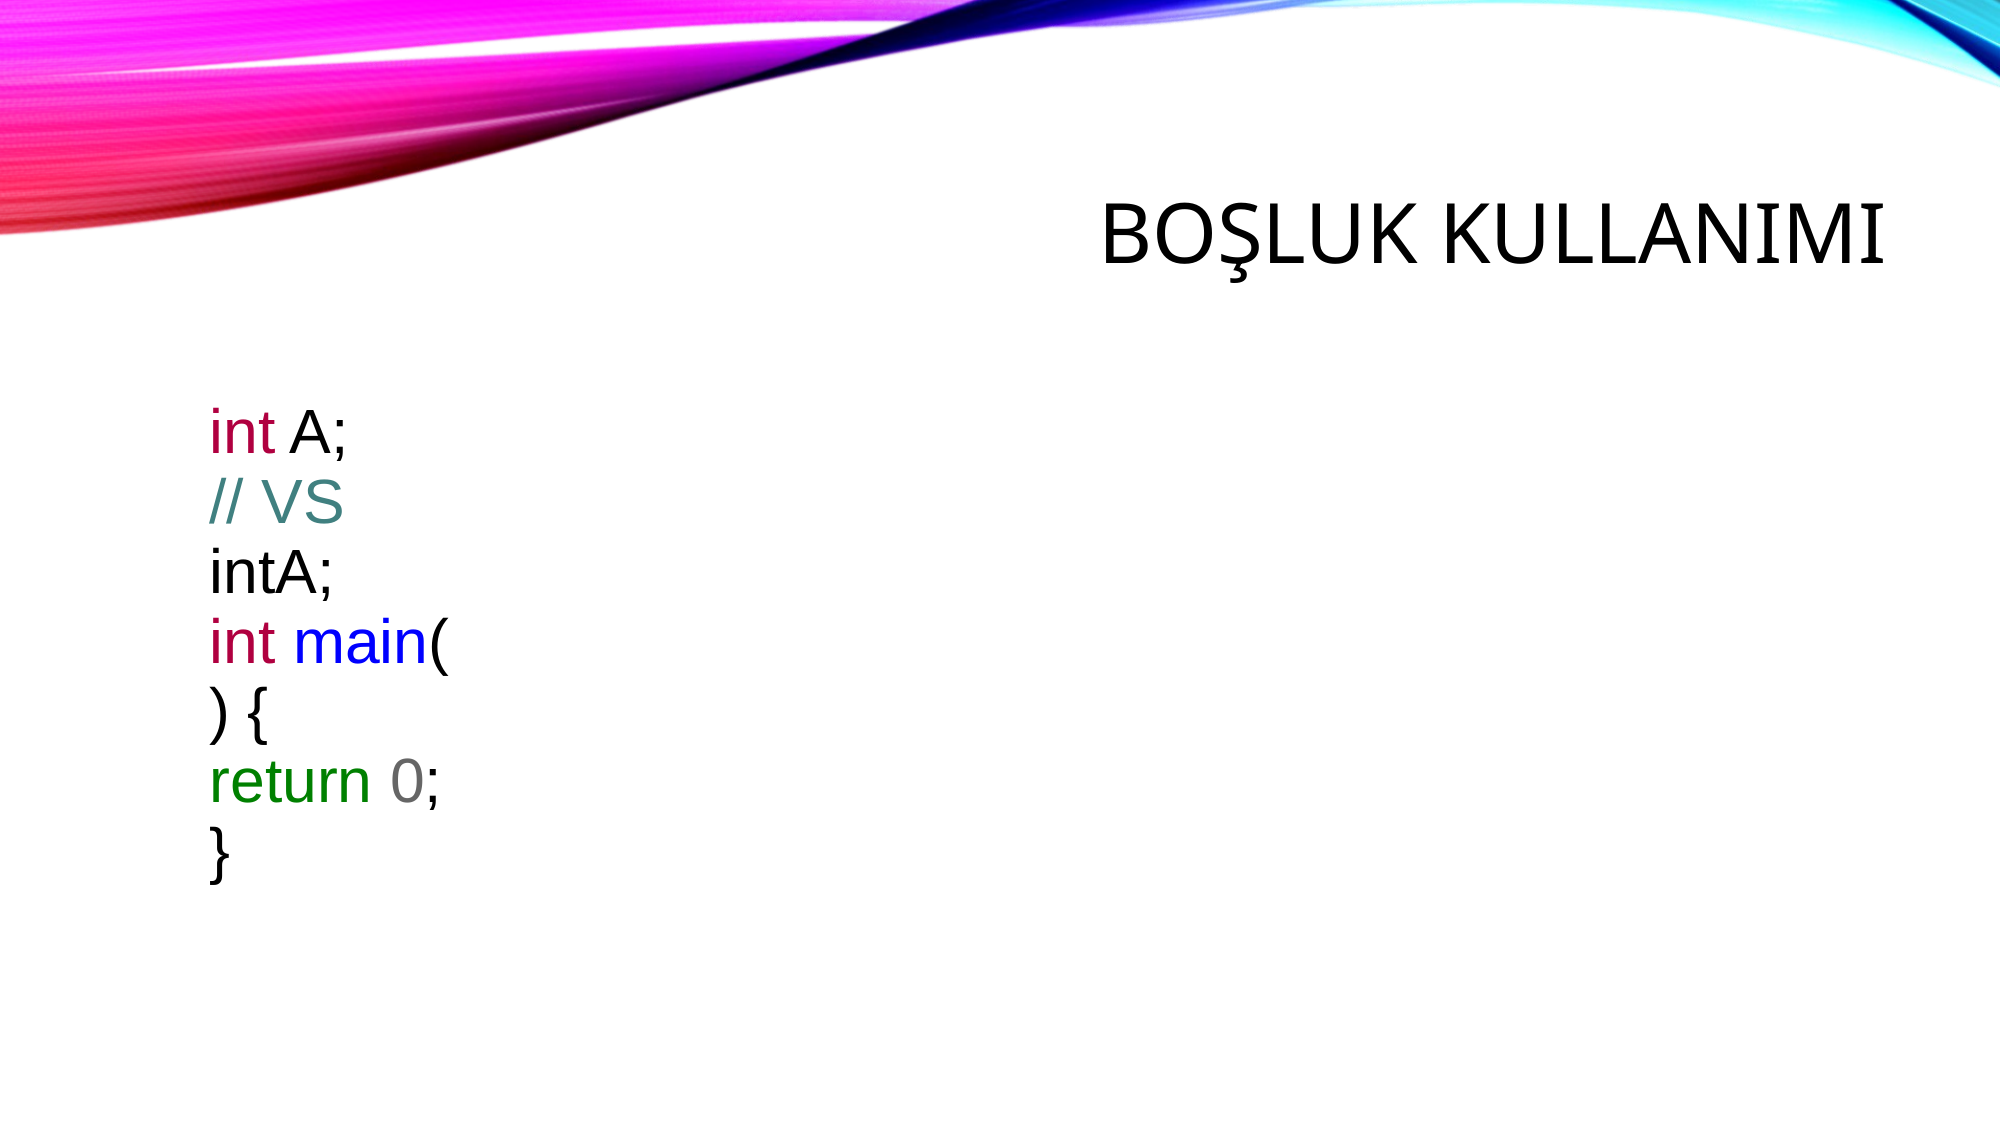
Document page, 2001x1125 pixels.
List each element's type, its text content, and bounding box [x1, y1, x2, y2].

picture [0, 0, 2000, 237]
text_box int A; // VS intA; int main( ) { return 0; } [195, 389, 1846, 963]
title BOŞLUK KULLANIMI [474, 125, 1888, 338]
